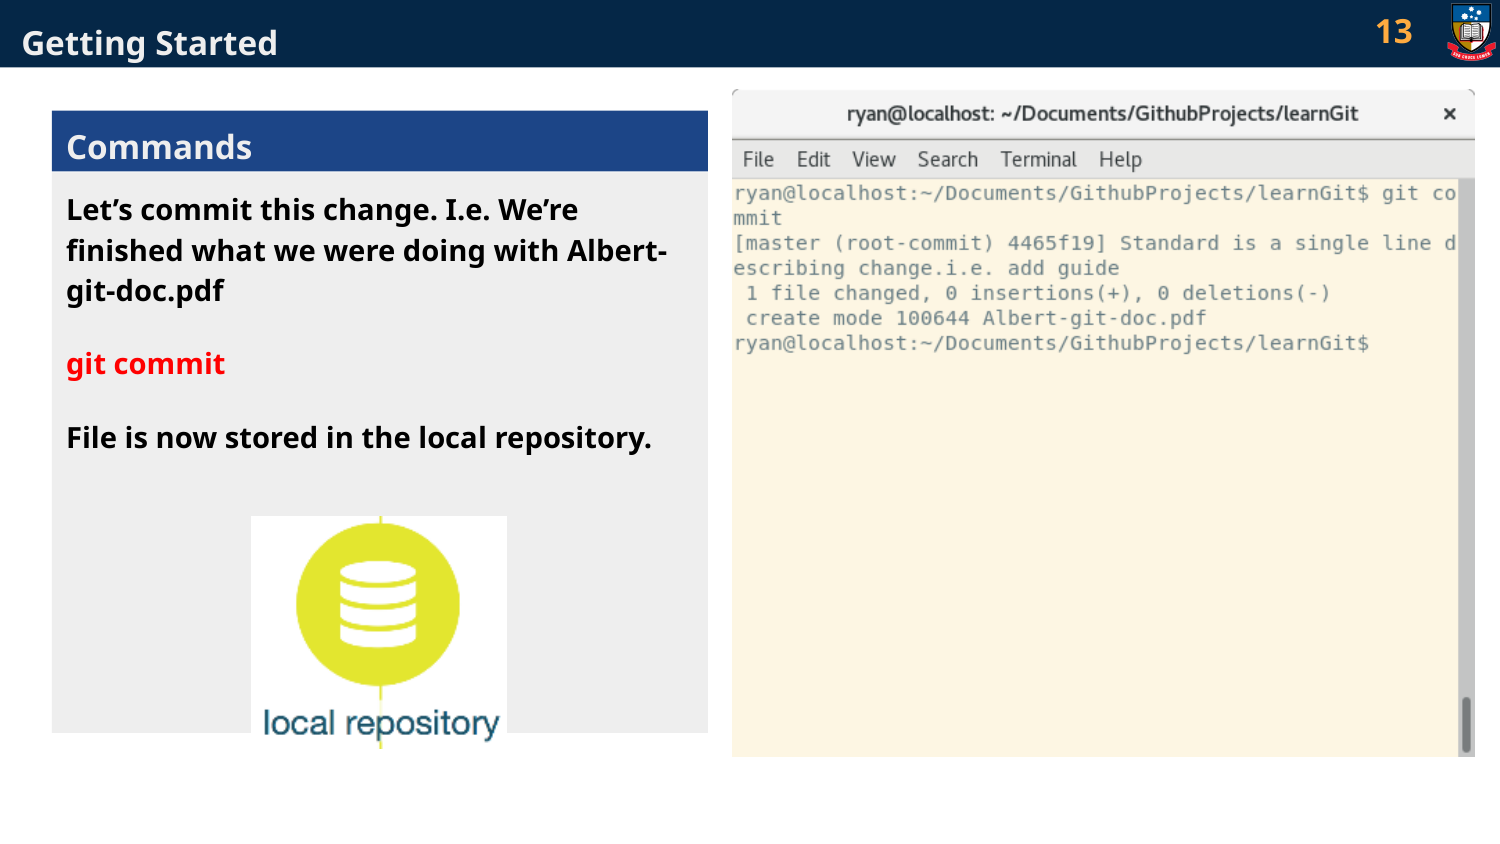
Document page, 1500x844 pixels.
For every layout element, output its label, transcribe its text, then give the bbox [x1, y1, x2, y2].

picture [251, 516, 507, 749]
slide_number <number> [1338, 0, 1428, 65]
title Commands [51, 110, 708, 171]
picture [732, 89, 1475, 757]
picture [1446, 1, 1497, 63]
list Let’s commit this change. I.e. We’re finished what we were doing with Albert-git-doc.pdf git commit File is now stored in the local repository. [51, 171, 708, 672]
subtitle Getting Started [6, 1, 728, 63]
